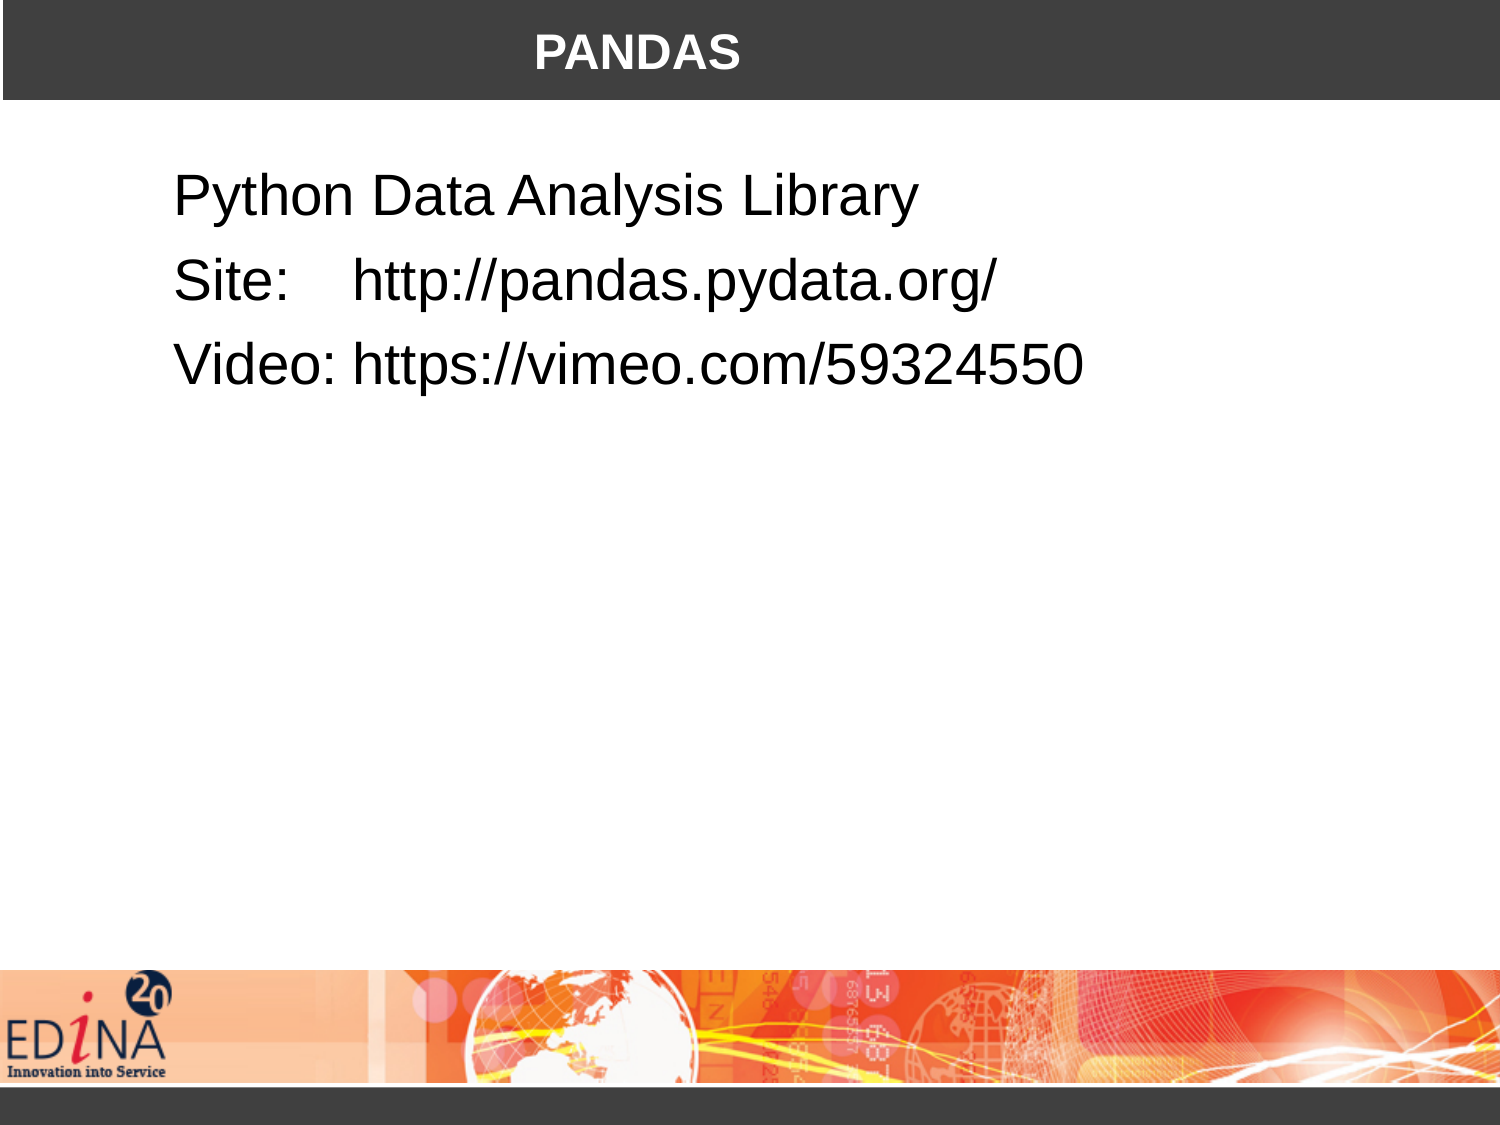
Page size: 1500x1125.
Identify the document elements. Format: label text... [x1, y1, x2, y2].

title PANDAS [0, 0, 1276, 100]
list Python Data Analysis Library Site: http://pandas.pydata.org/ Video: https://vimeo.com/59324550 [37, 149, 1418, 826]
picture [0, 970, 1500, 1083]
